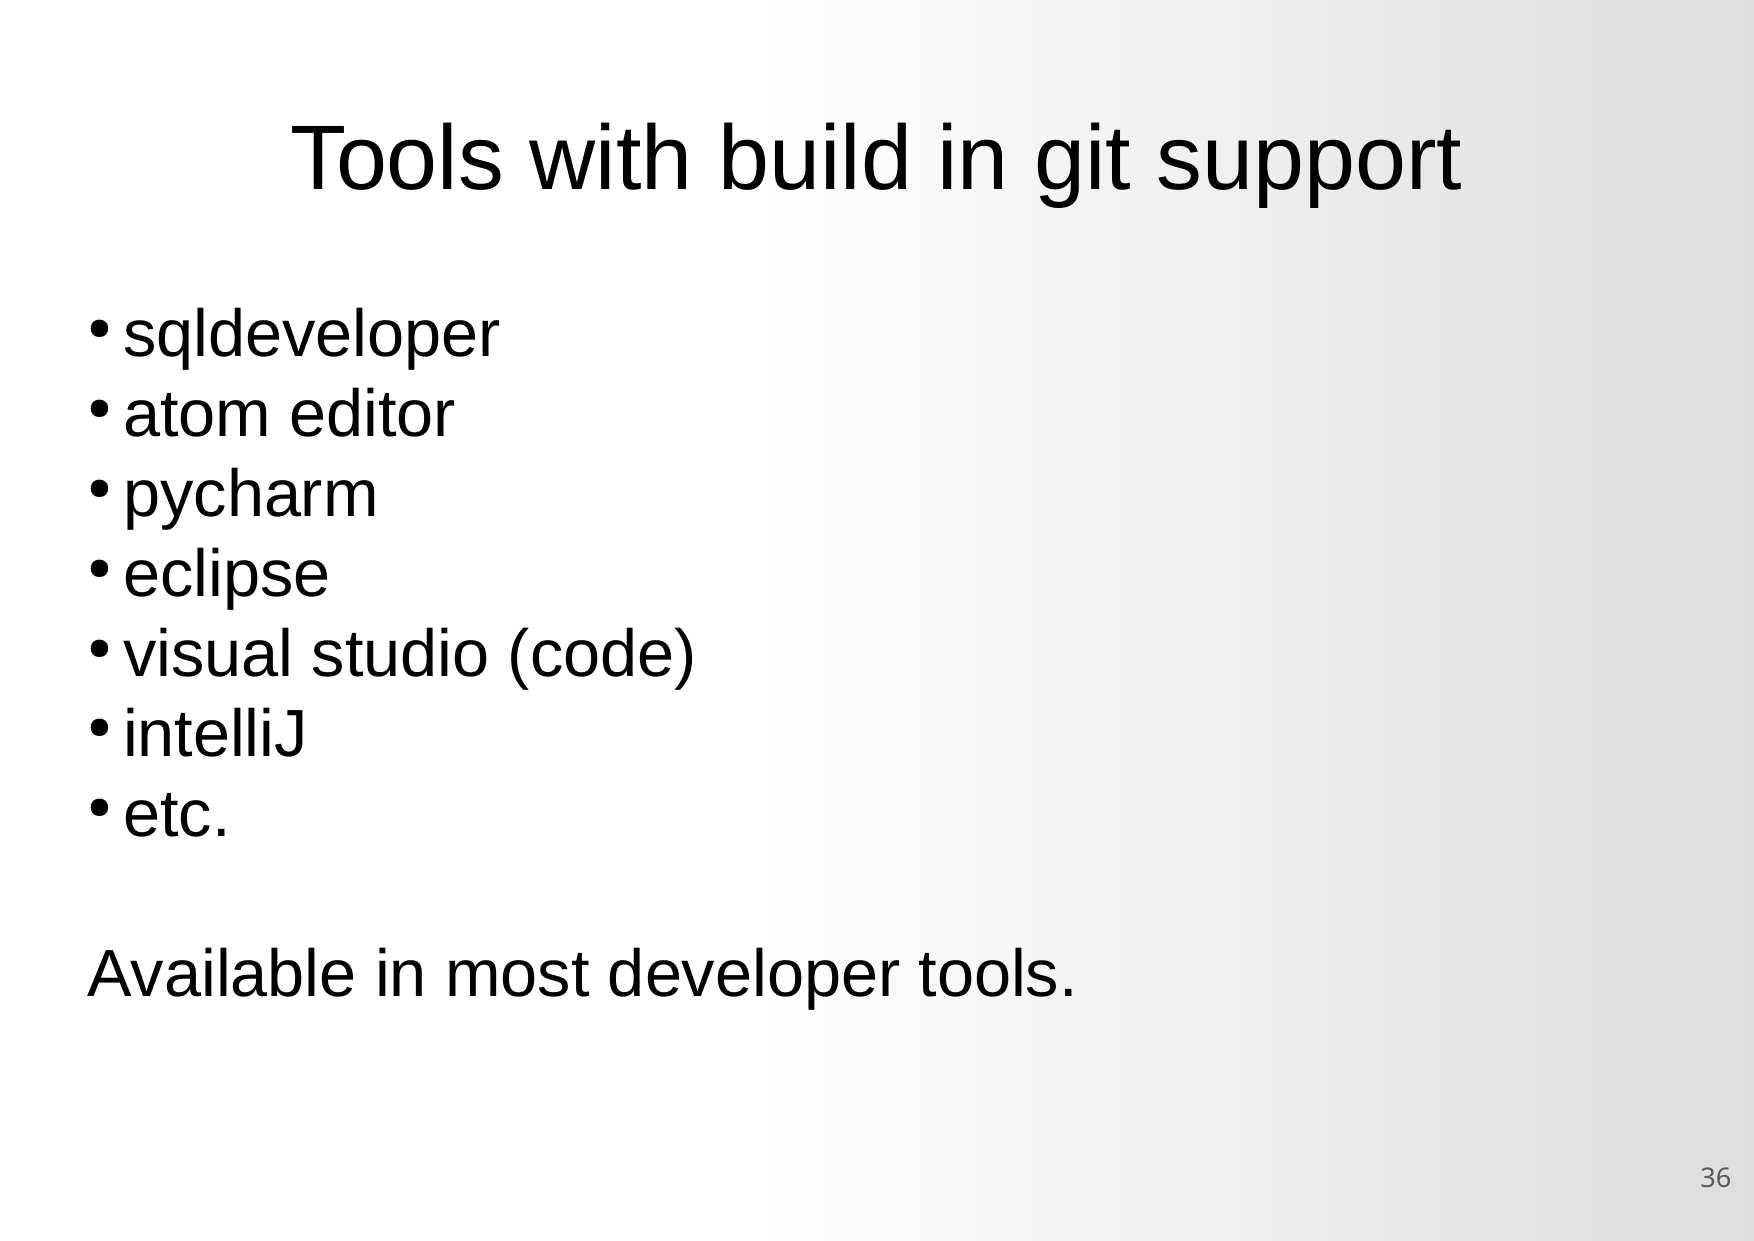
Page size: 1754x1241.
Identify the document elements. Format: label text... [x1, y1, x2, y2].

slide_number <number> [1641, 1145, 1747, 1241]
text_box Tools with build in git support [87, 49, 1666, 257]
text_box sqldeveloper atom editor pycharm eclipse visual studio (code) intelliJ etc. Available in most developer tools. [87, 290, 1667, 1010]
